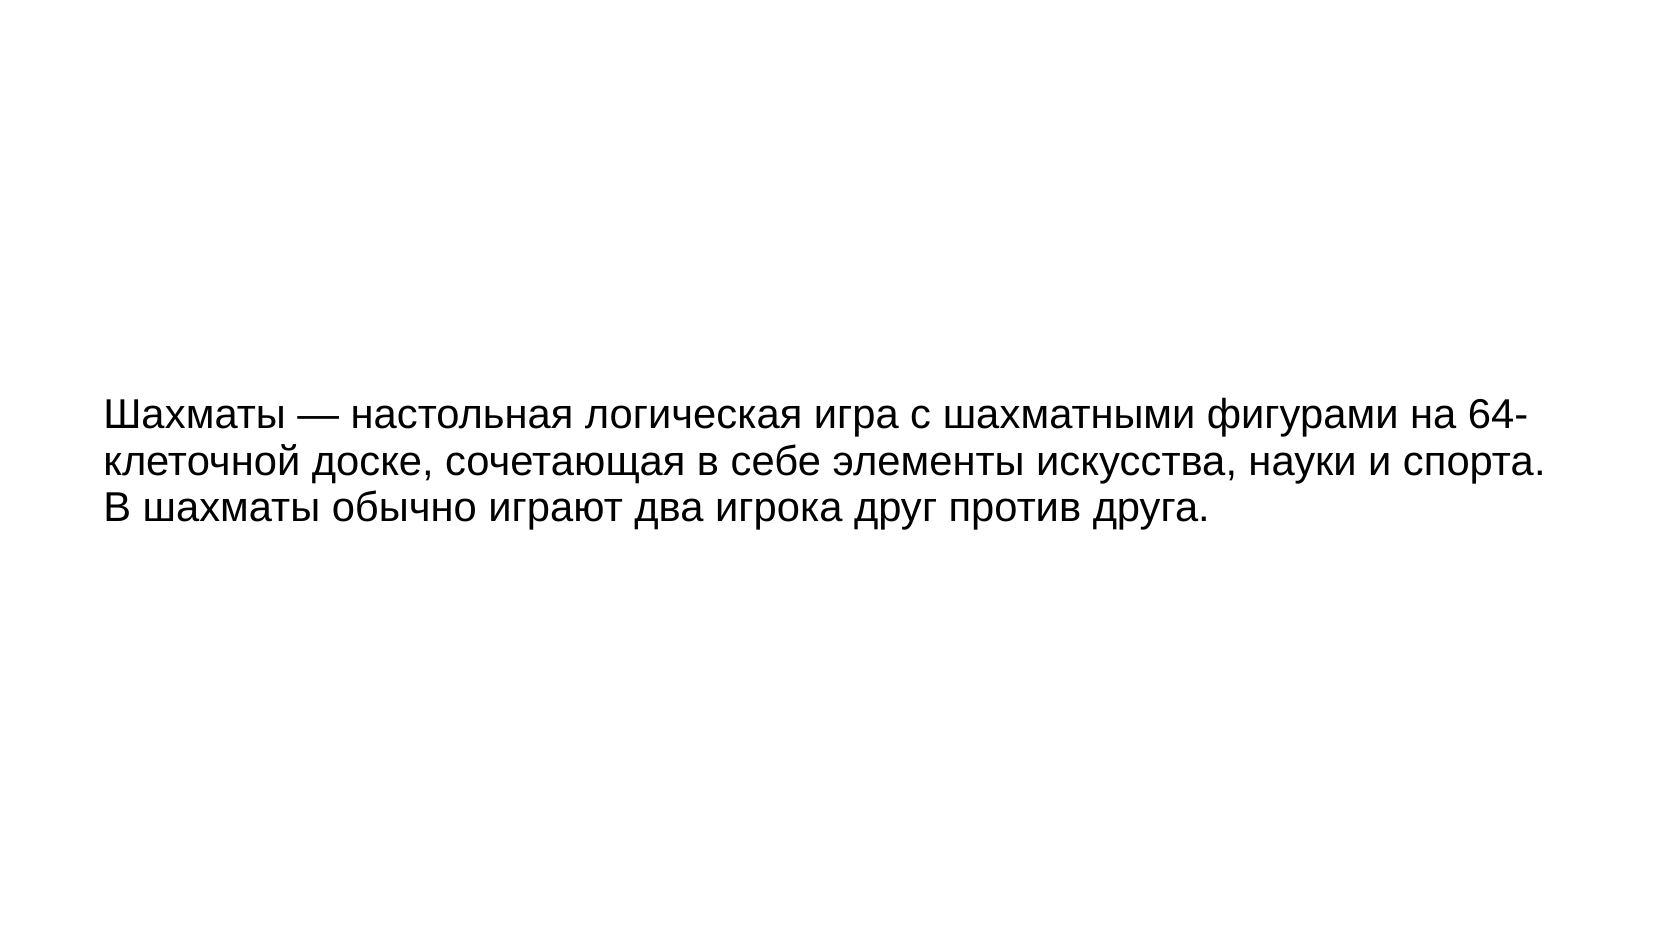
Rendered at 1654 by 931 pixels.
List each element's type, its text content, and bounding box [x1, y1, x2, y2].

text_box Шахматы — настольная логическая игра с шахматными фигурами на 64-клеточной доске, сочетающая в себе элементы искусства, науки и спорта. В шахматы обычно играют два игрока друг против друга. [88, 383, 1595, 561]
